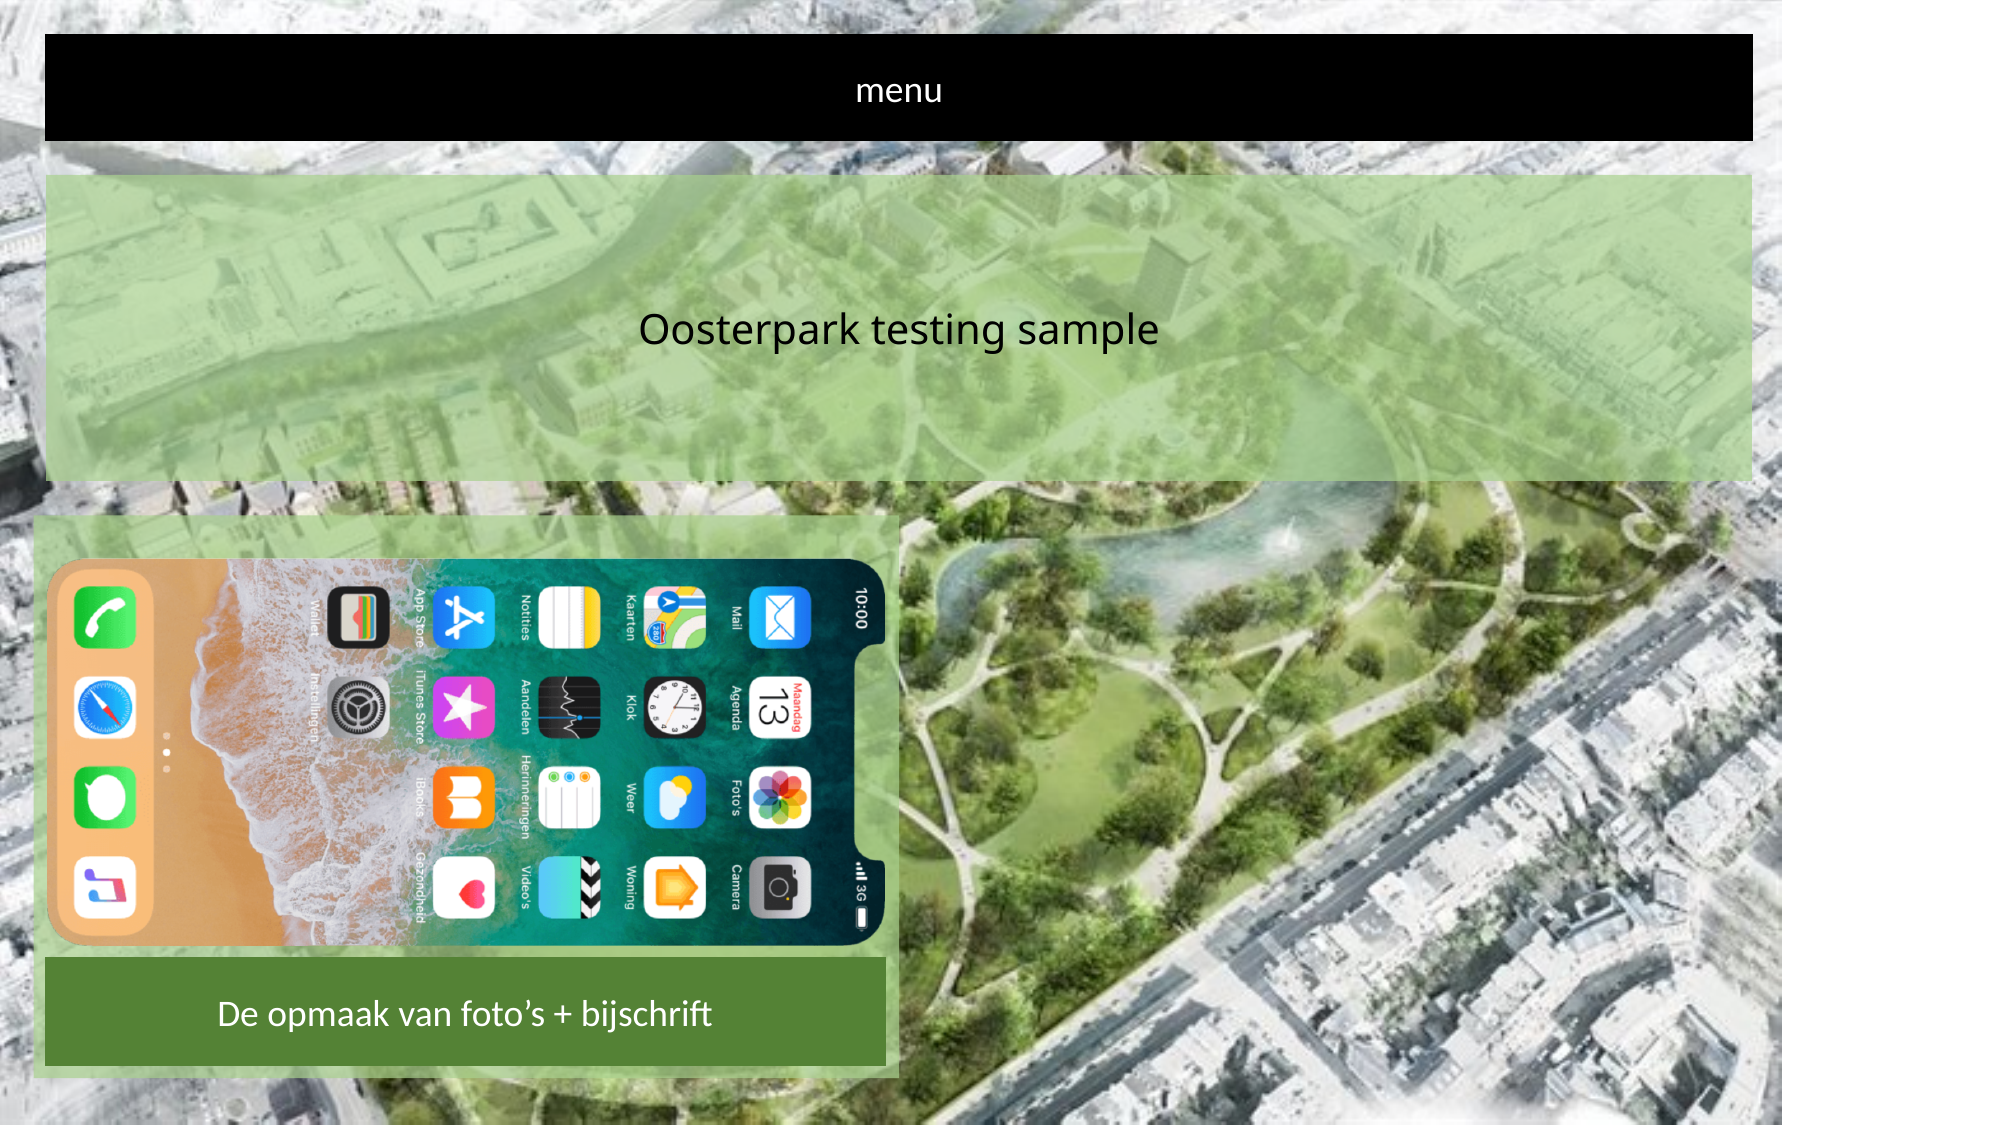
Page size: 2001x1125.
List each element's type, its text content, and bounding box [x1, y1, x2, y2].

picture [0, 0, 1782, 1125]
text_box De opmaak van foto’s + bijschrift [46, 958, 885, 1065]
text_box [33, 515, 900, 1079]
text_box Oosterpark testing sample [46, 174, 1752, 481]
text_box menu [46, 34, 1752, 141]
